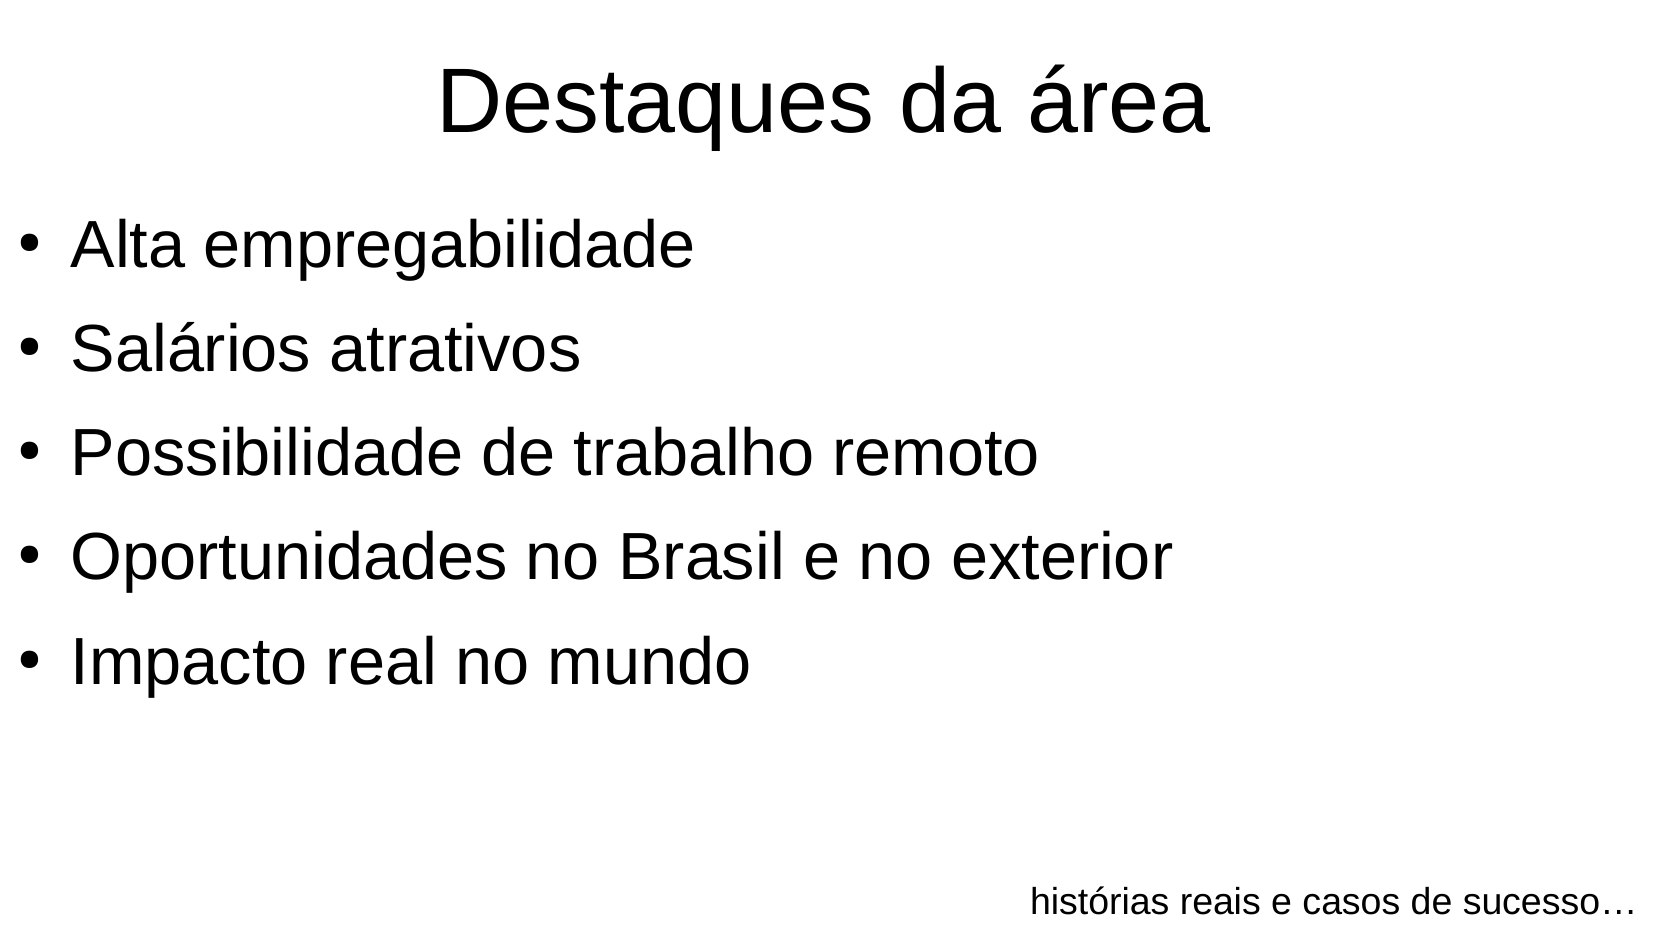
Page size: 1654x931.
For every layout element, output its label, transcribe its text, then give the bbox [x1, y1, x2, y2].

text_box histórias reais e casos de sucesso… [1015, 873, 1654, 931]
title Destaques da área [0, 23, 1654, 179]
list Alta empregabilidade Salários atrativos Possibilidade de trabalho remoto Oportunidades no Brasil e no exterior Impacto real no mundo [0, 206, 1654, 848]
